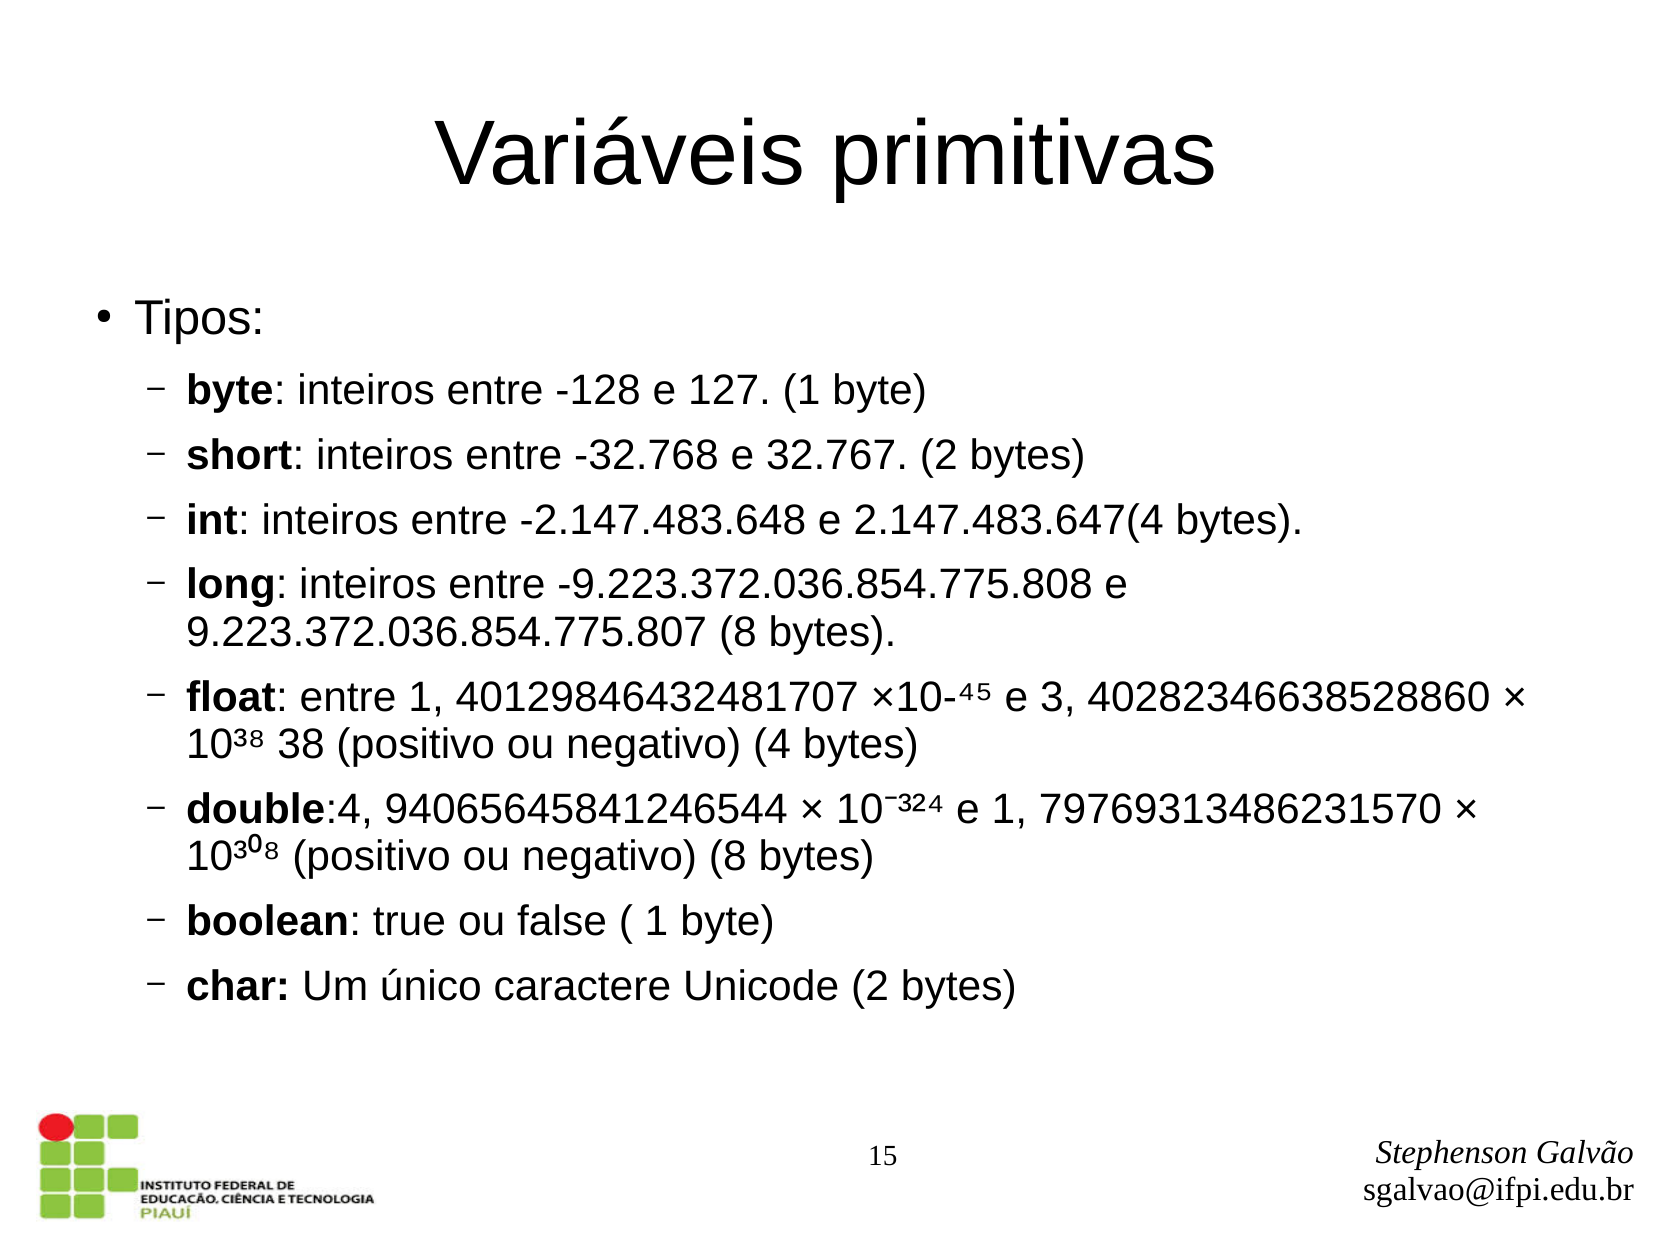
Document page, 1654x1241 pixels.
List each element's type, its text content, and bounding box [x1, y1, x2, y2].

list Tipos: byte: inteiros entre -128 e 127. (1 byte) short: inteiros entre -32.768 e 32.767. (2 bytes) int: inteiros entre -2.147.483.648 e 2.147.483.647(4 bytes). long: inteiros entre -9.223.372.036.854.775.808 e 9.223.372.036.854.775.807 (8 bytes). float: entre 1, 40129846432481707 ×10-⁴⁵ e 3, 40282346638528860 × 10³⁸ 38 (positivo ou negativo) (4 bytes) double:4, 94065645841246544 × 10⁻³²⁴ e 1, 79769313486231570 × 10³⁰⁸ (positivo ou negativo) (8 bytes) boolean: true ou false ( 1 byte) char: Um único caractere Unicode (2 bytes) [82, 290, 1538, 1010]
picture [36, 1110, 378, 1229]
title Variáveis primitivas [82, 49, 1571, 257]
